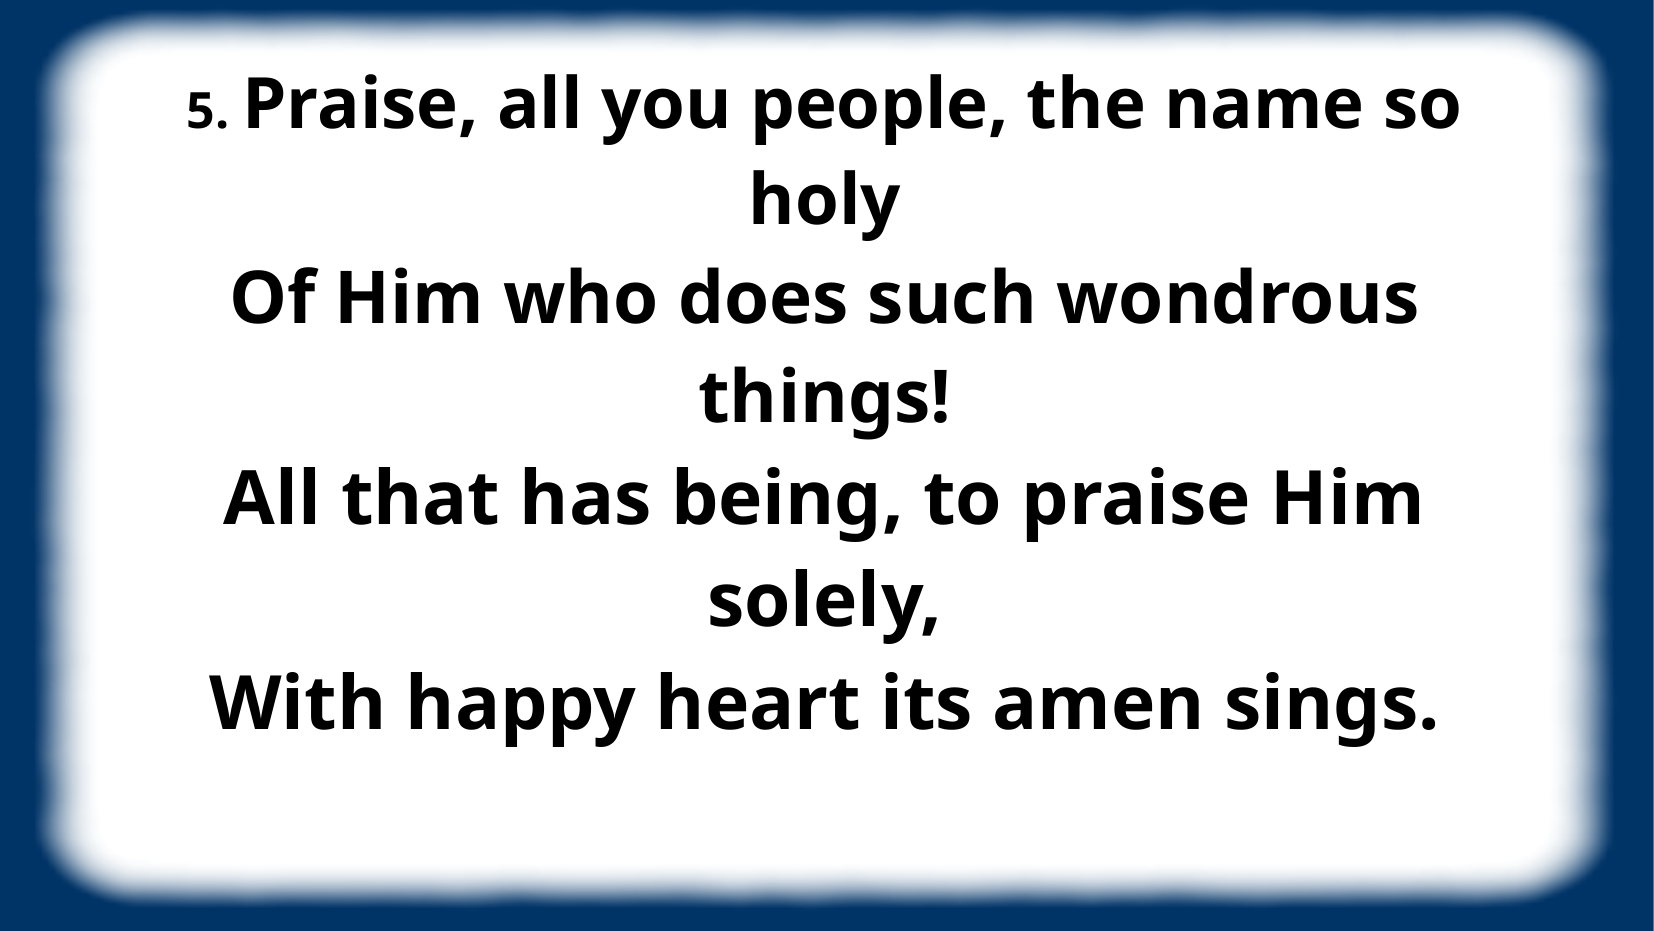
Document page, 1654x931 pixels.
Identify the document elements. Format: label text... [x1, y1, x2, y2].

picture [0, 0, 1654, 931]
text_box 5. Praise, all you people, the name so holy Of Him who does such wondrous things! All that has being, to praise Him solely, With happy heart its amen sings. [105, 45, 1546, 451]
